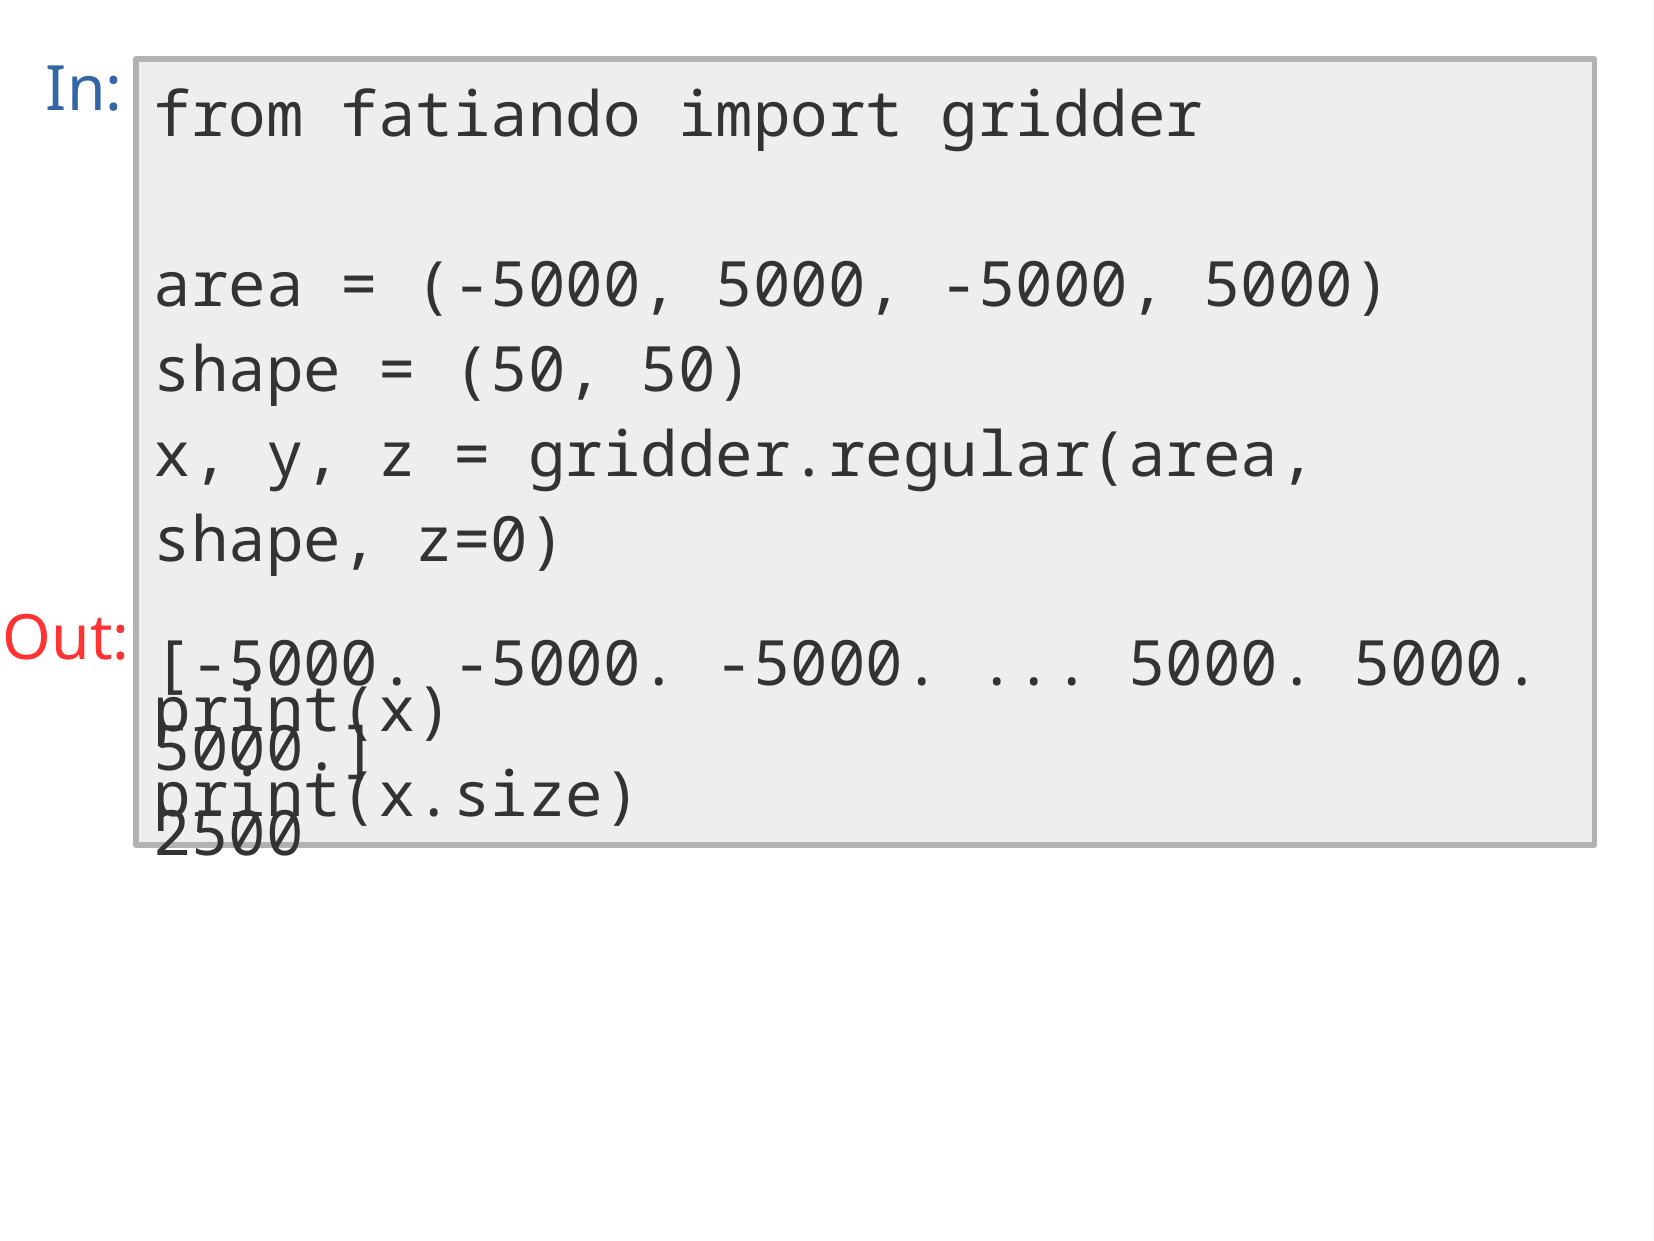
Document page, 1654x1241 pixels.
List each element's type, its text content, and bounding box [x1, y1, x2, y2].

title In: [23, 8, 178, 163]
title Out: [0, 557, 184, 712]
text_box [0, 0, 1654, 1241]
text_box [-5000. -5000. -5000. ... 5000. 5000. 5000.] 2500 [135, 608, 1595, 1081]
text_box from fatiando import gridder area = (-5000, 5000, -5000, 5000) shape = (50, 50) x, y, z = gridder.regular(area, shape, z=0) print(x) print(x.size) [135, 59, 1595, 582]
